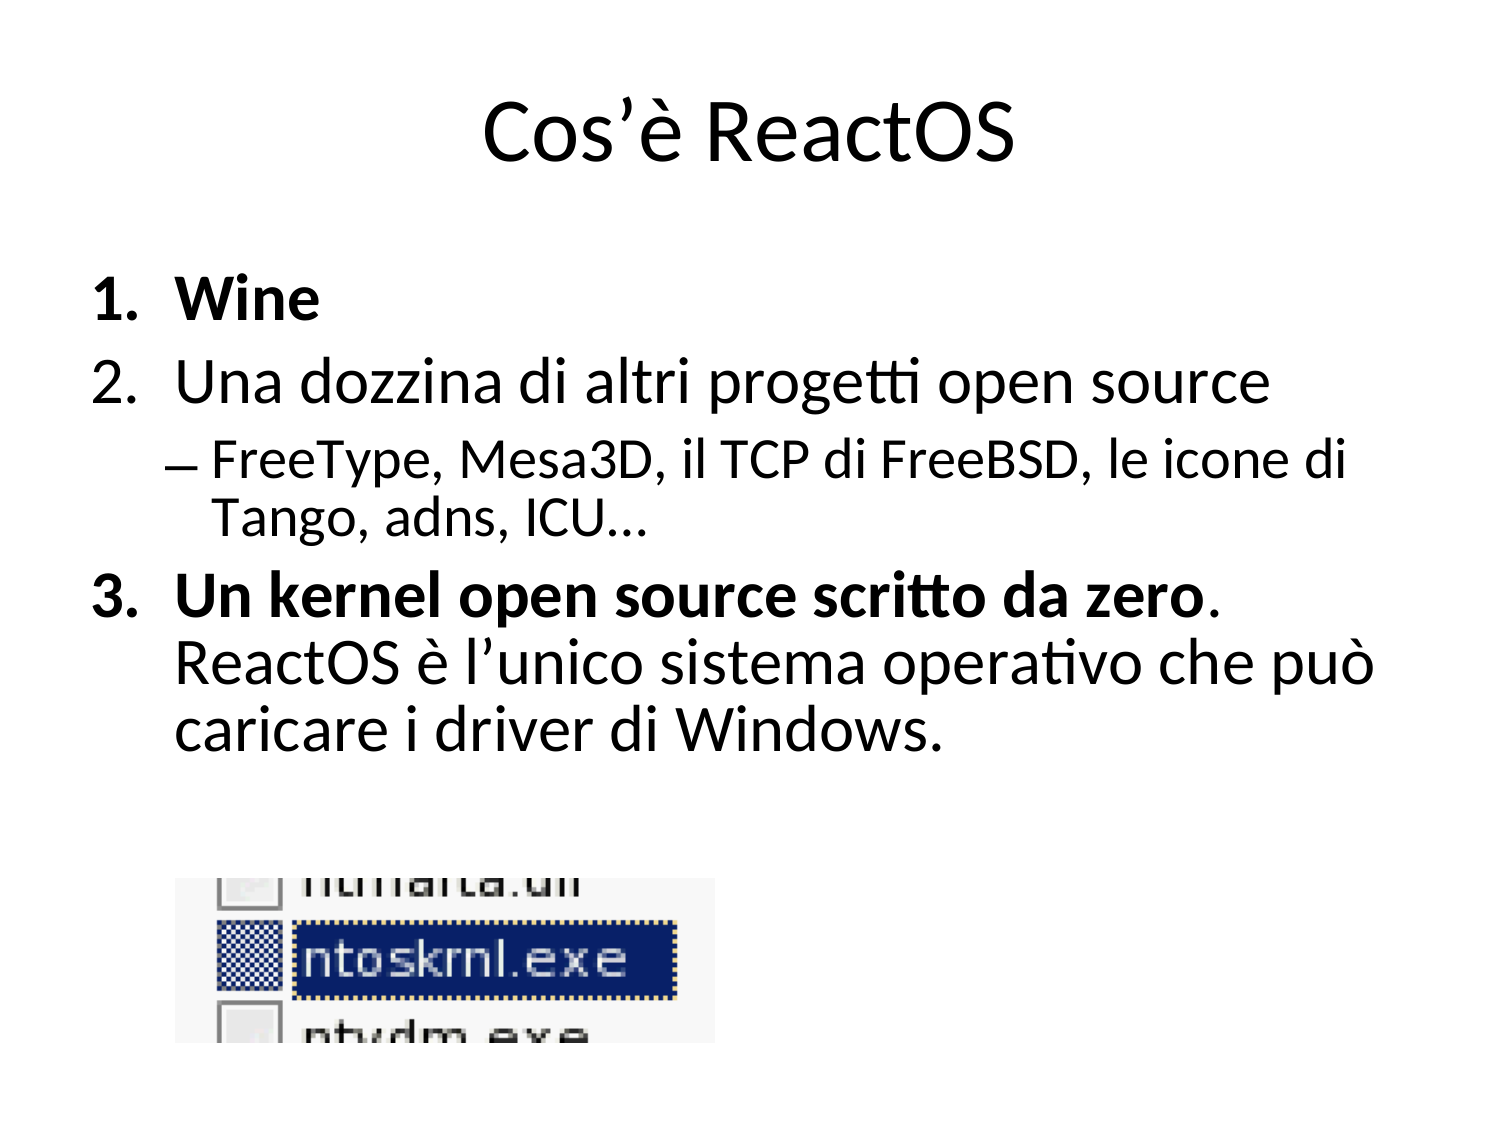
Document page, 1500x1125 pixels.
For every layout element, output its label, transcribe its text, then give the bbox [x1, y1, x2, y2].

title Cos’è ReactOS [75, 45, 1426, 233]
picture [175, 878, 715, 1043]
list Wine Una dozzina di altri progetti open source FreeType, Mesa3D, il TCP di FreeBSD, le icone di Tango, adns, ICU… Un kernel open source scritto da zero. ReactOS è l’unico sistema operativo che può caricare i driver di Windows. [75, 262, 1426, 1006]
